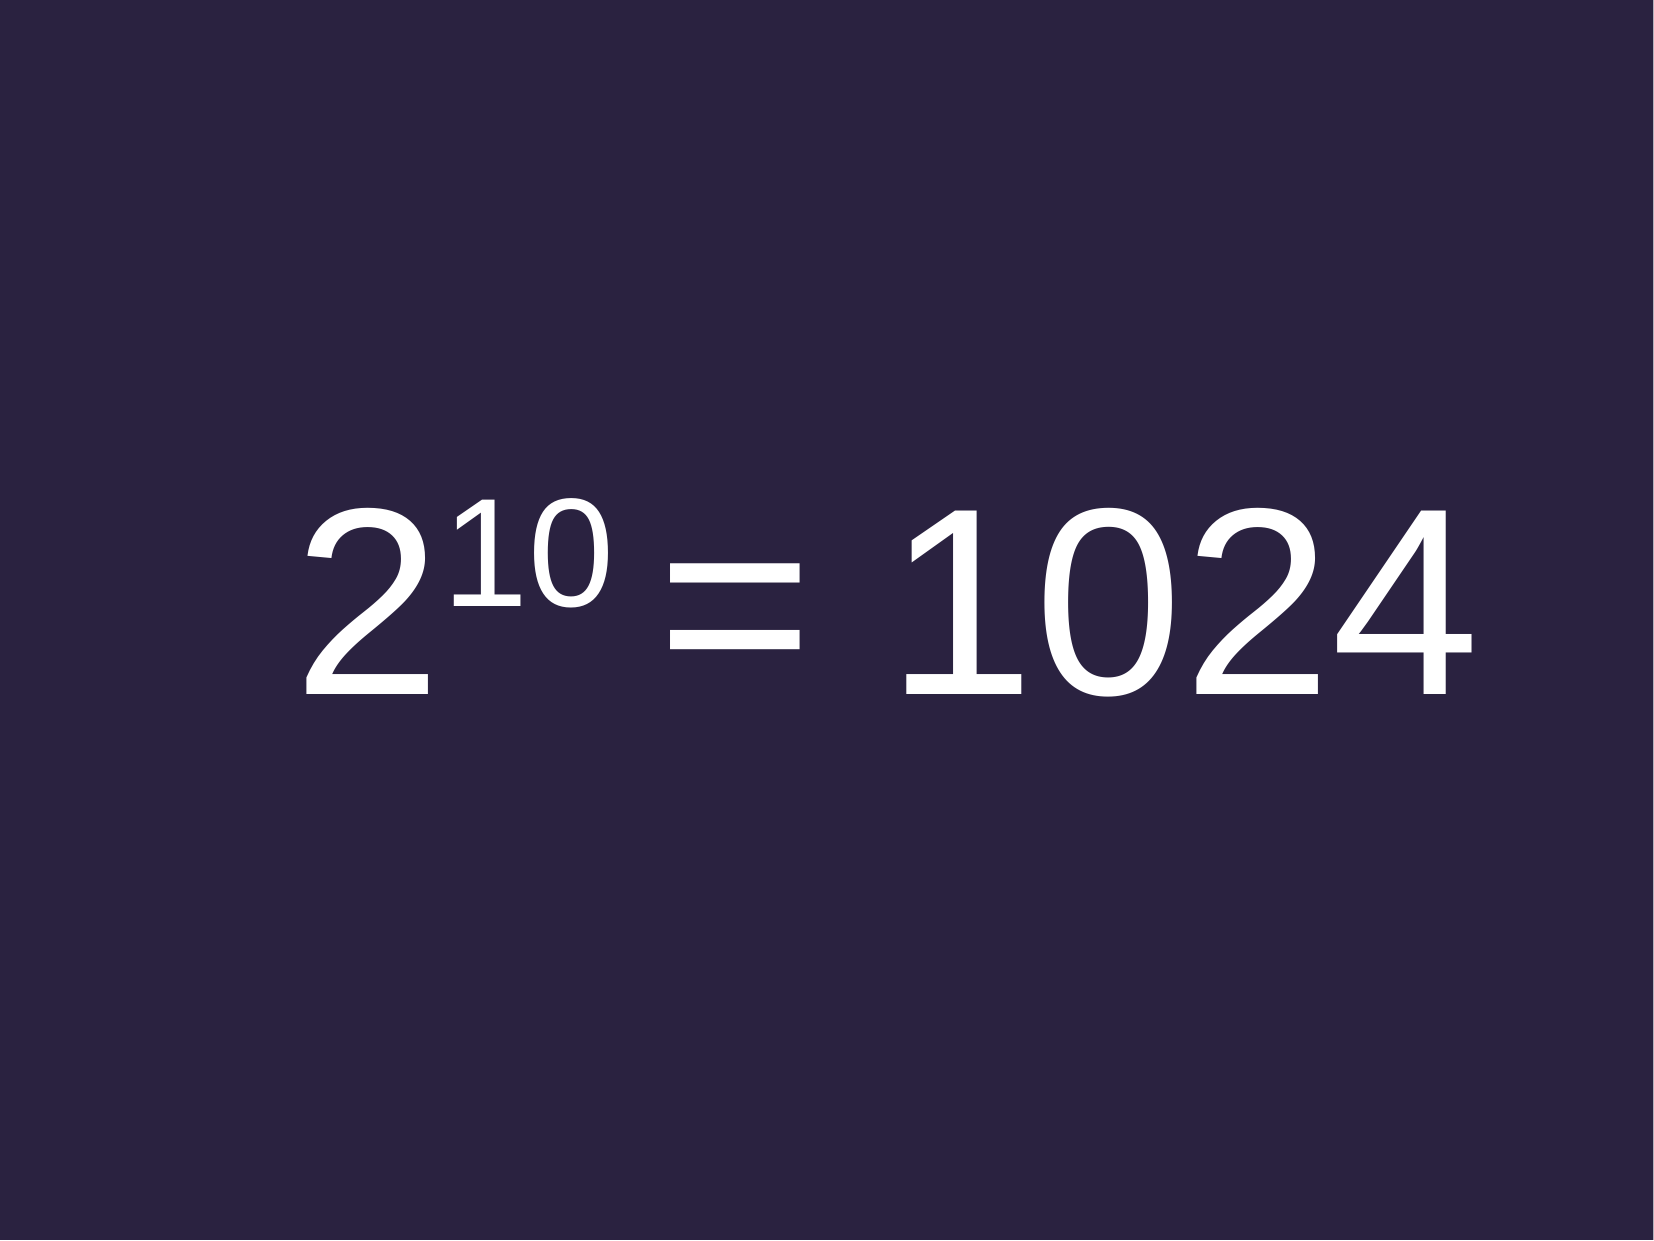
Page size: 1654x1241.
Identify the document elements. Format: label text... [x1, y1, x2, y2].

title 210 = 1024 [294, 366, 1654, 839]
